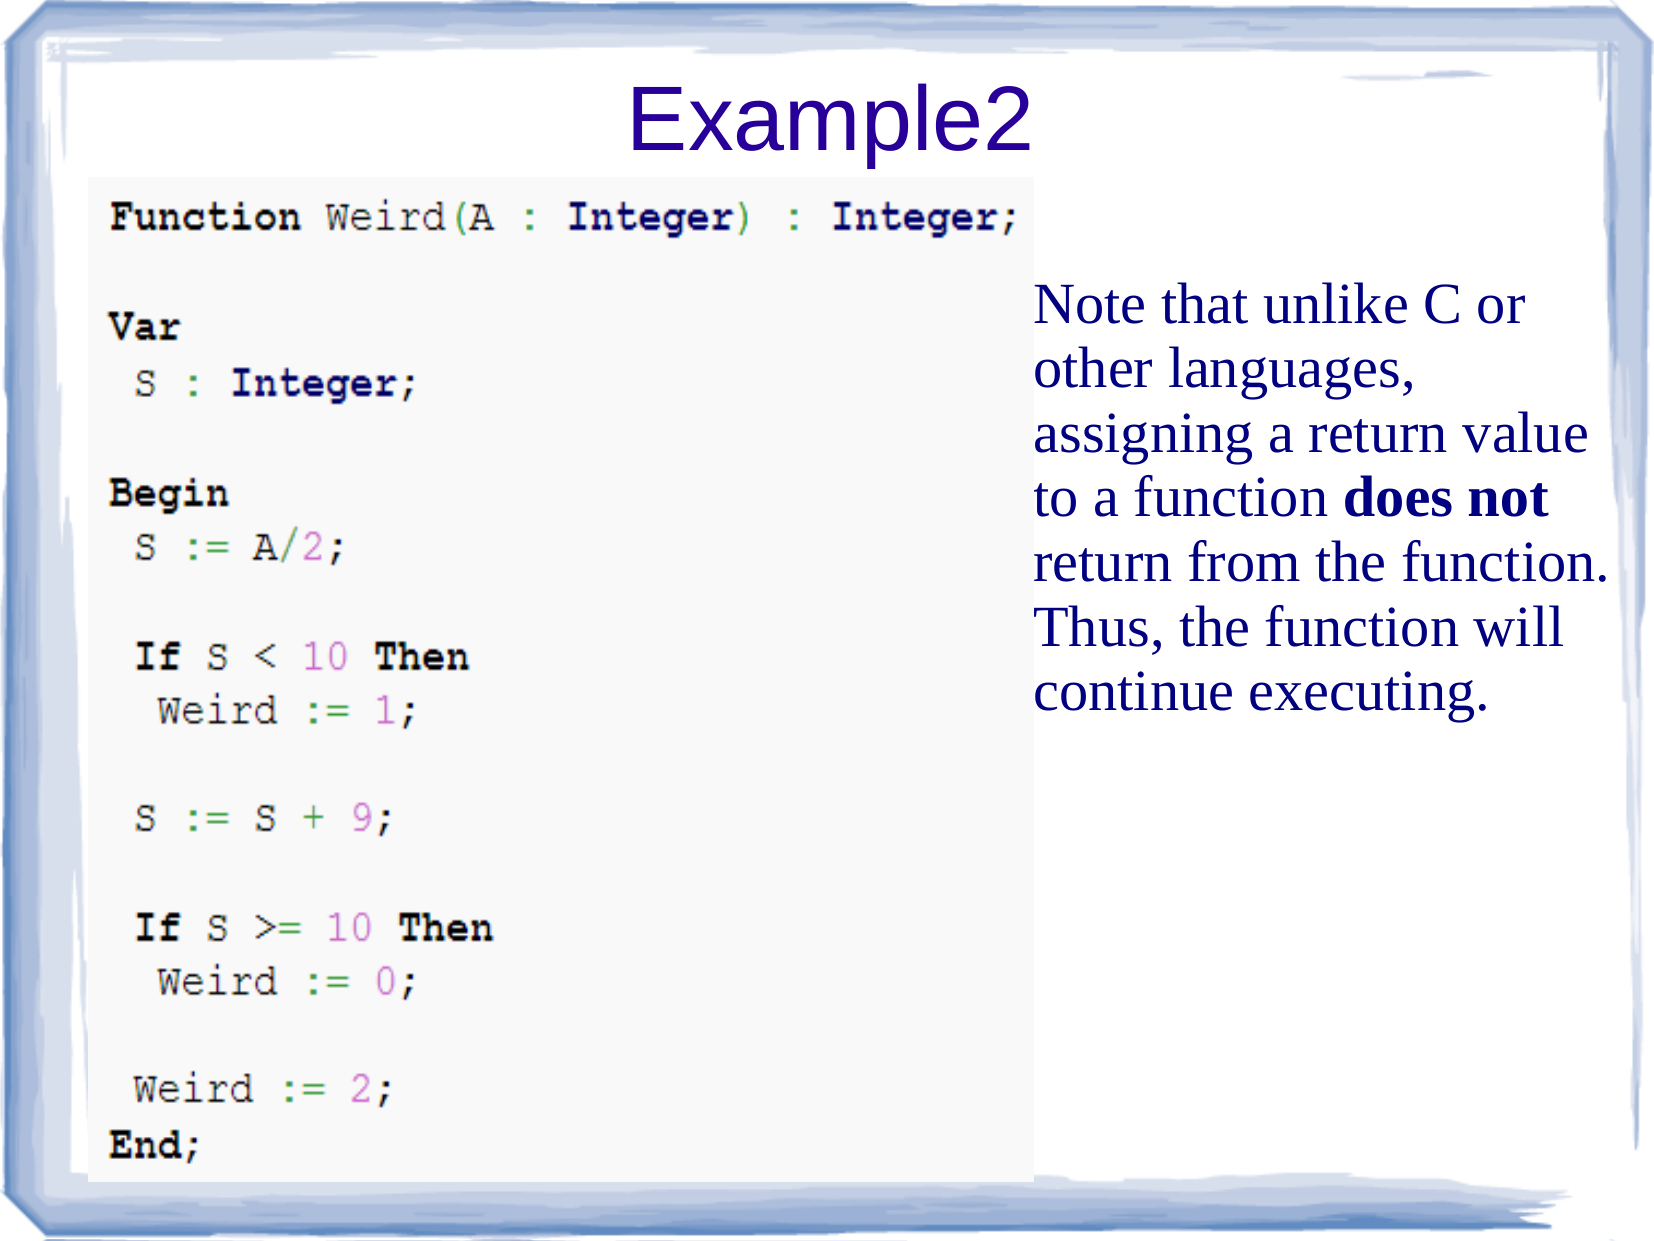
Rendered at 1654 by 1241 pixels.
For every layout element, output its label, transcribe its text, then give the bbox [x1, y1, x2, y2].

picture [0, 0, 1654, 1241]
title Example2 [88, 59, 1574, 177]
list Note that unlike C or other languages, assigning a return value to a function does not return from the function. Thus, the function will continue executing. [1034, 177, 1625, 1152]
